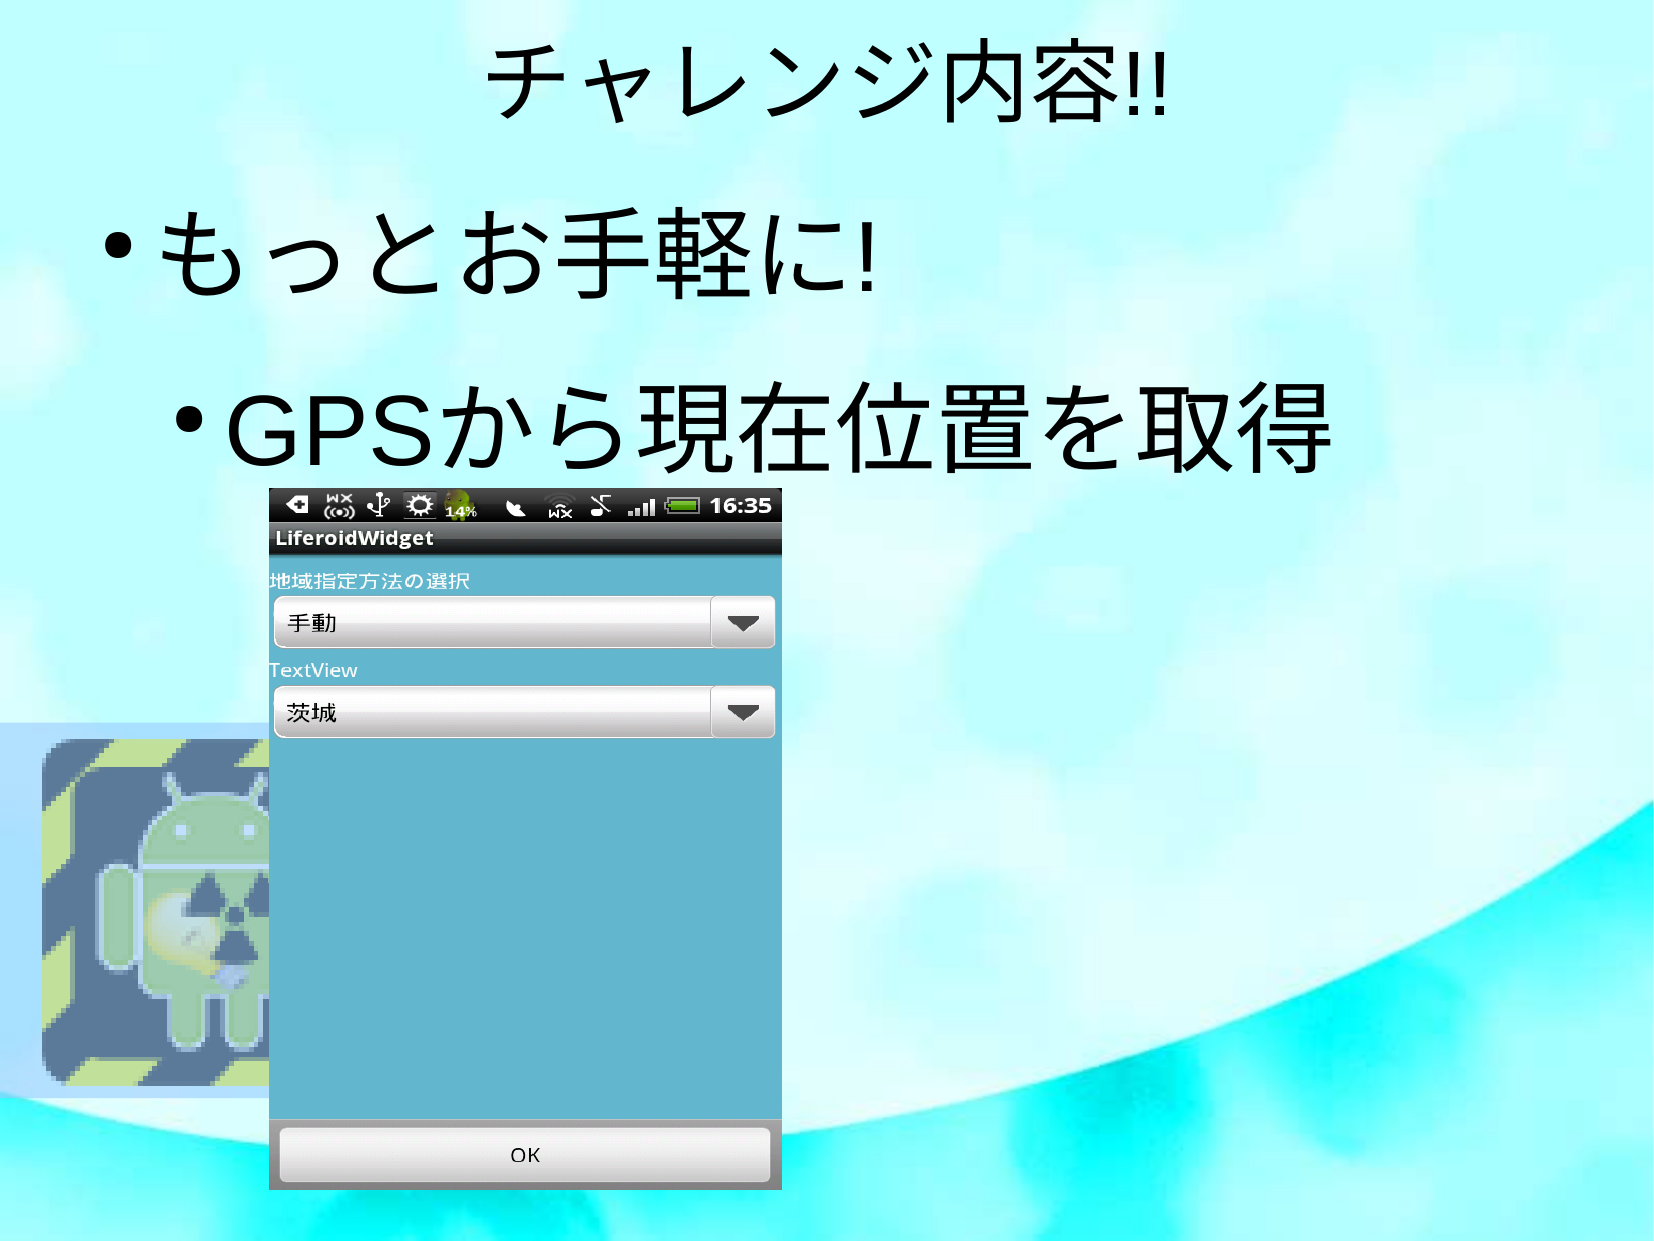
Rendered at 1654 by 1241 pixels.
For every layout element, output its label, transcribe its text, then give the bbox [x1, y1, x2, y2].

title チャレンジ内容!! [82, 13, 1571, 138]
picture [0, 0, 1654, 1241]
list もっとお手軽に! GPSから現在位置を取得 [82, 175, 1571, 994]
